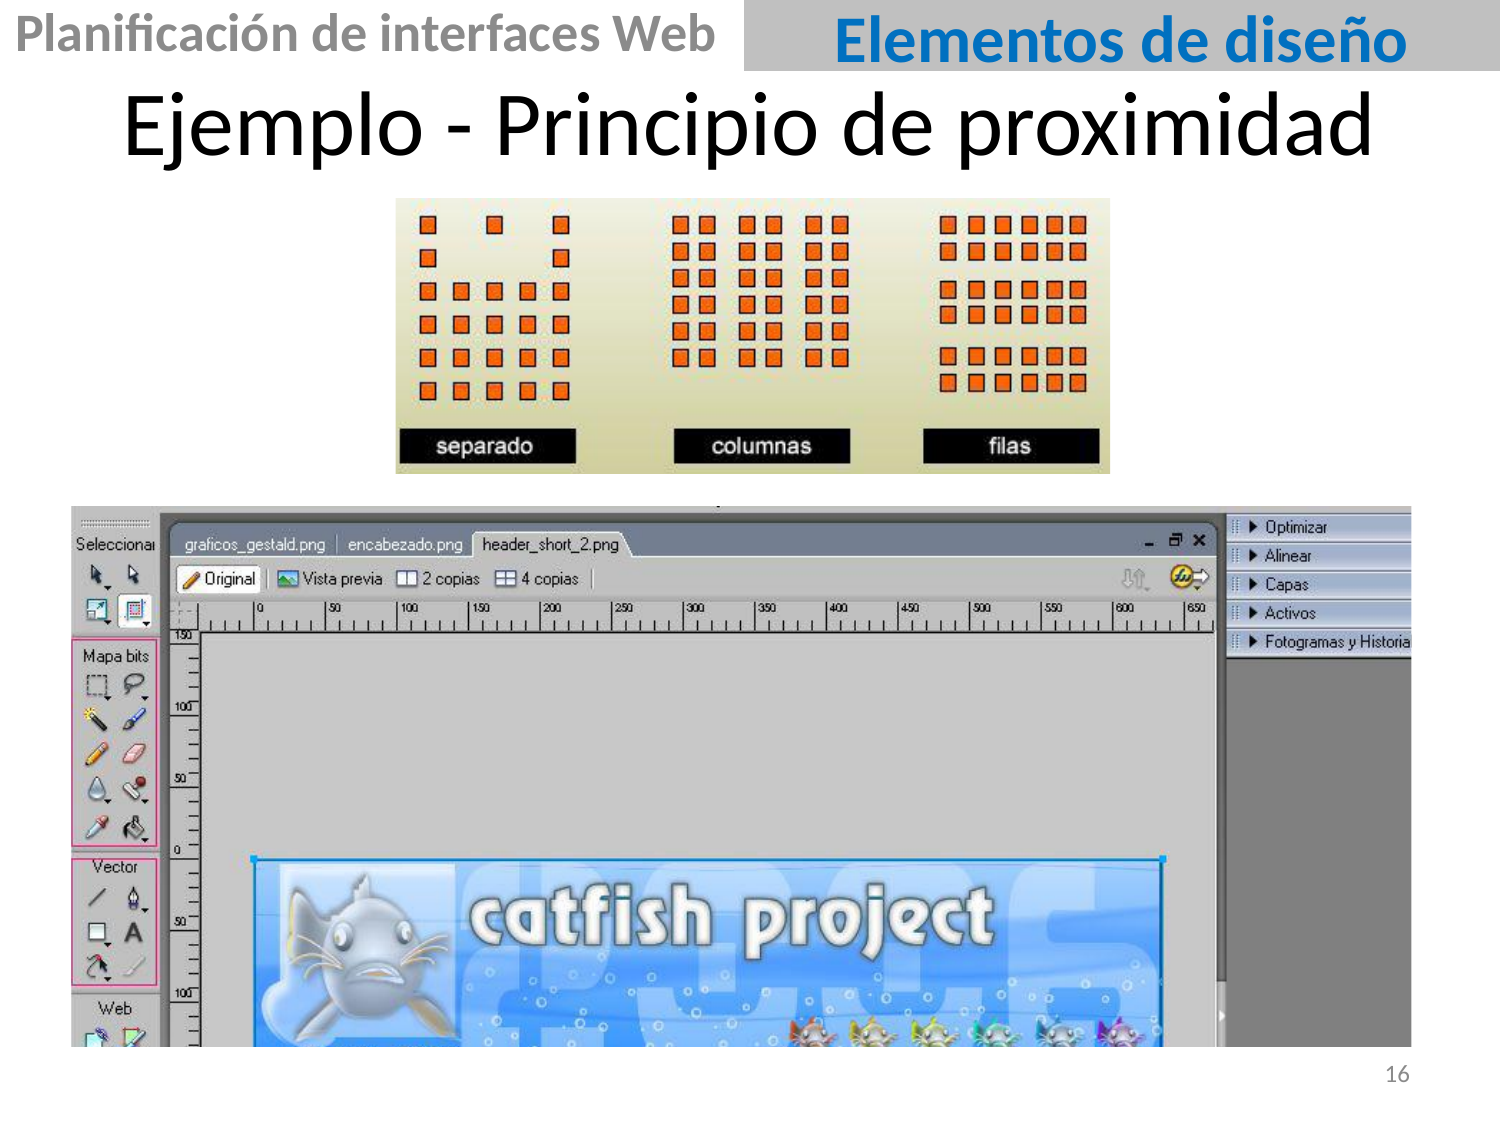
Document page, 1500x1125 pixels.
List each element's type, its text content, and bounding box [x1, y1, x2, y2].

picture [395, 198, 1111, 474]
title Ejemplo - Principio de proximidad [75, 60, 1425, 194]
title Elementos de diseño [744, 0, 1500, 71]
slide_number <número> [1074, 1042, 1425, 1103]
title Planificación de interfaces Web [0, 0, 744, 60]
picture [70, 506, 1412, 1047]
